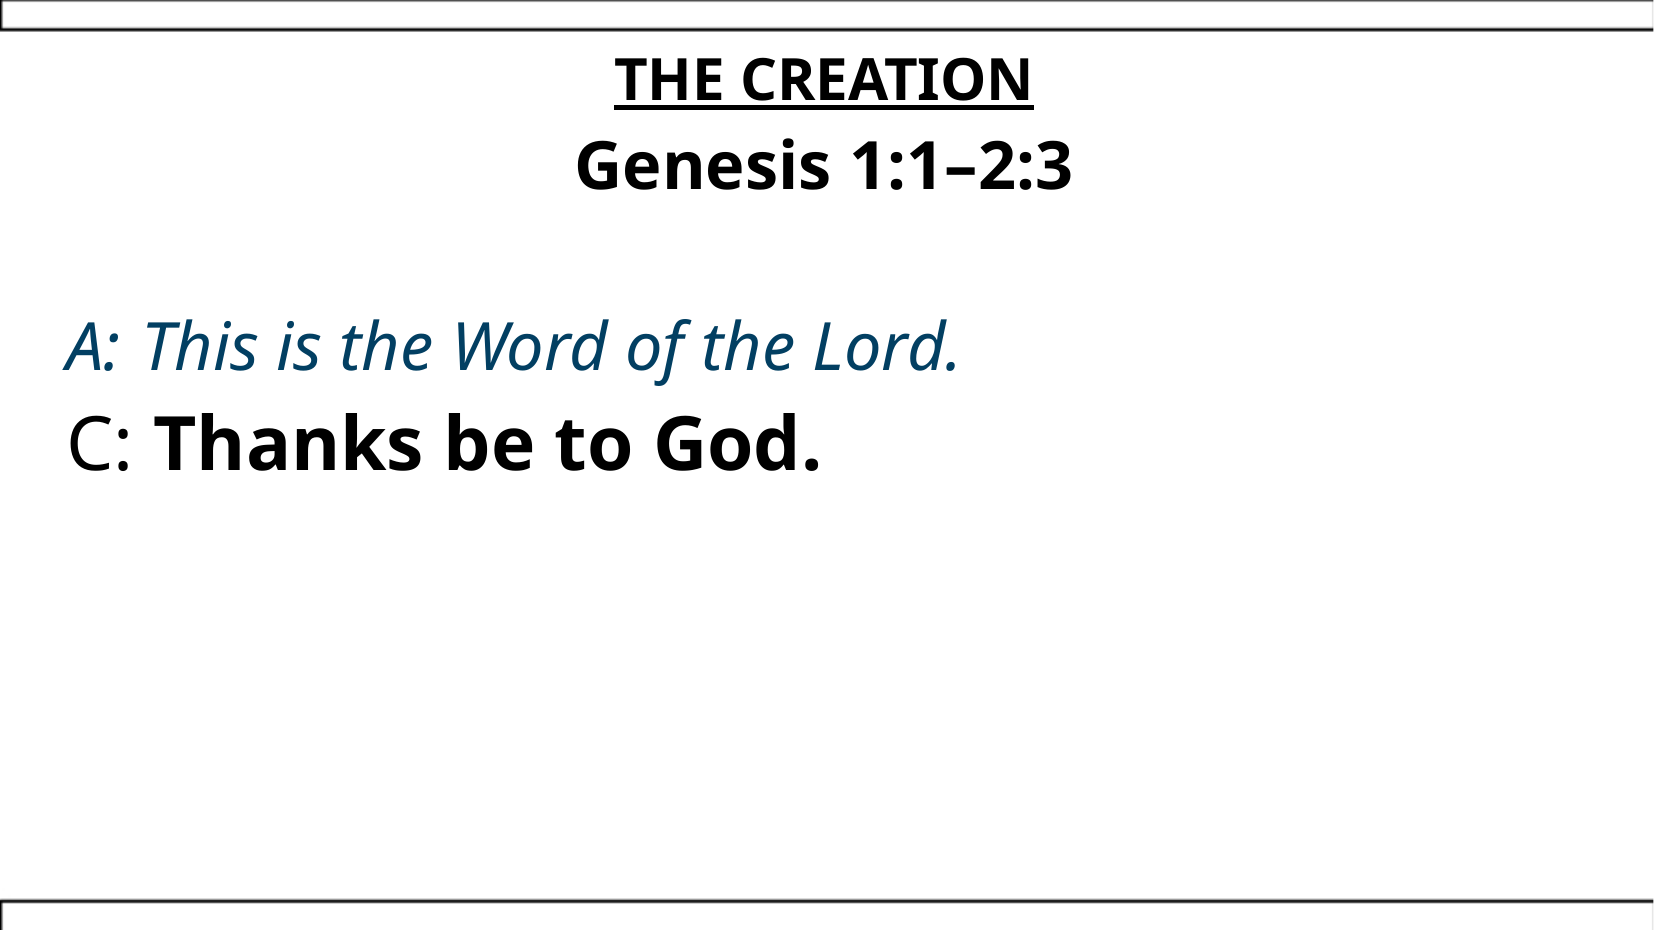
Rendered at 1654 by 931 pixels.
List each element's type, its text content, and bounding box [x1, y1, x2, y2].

picture [0, 0, 1654, 930]
text_box THE CREATION Genesis 1:1–2:3 A: This is the Word of the Lord. C: Thanks be to God. [51, 31, 1597, 462]
